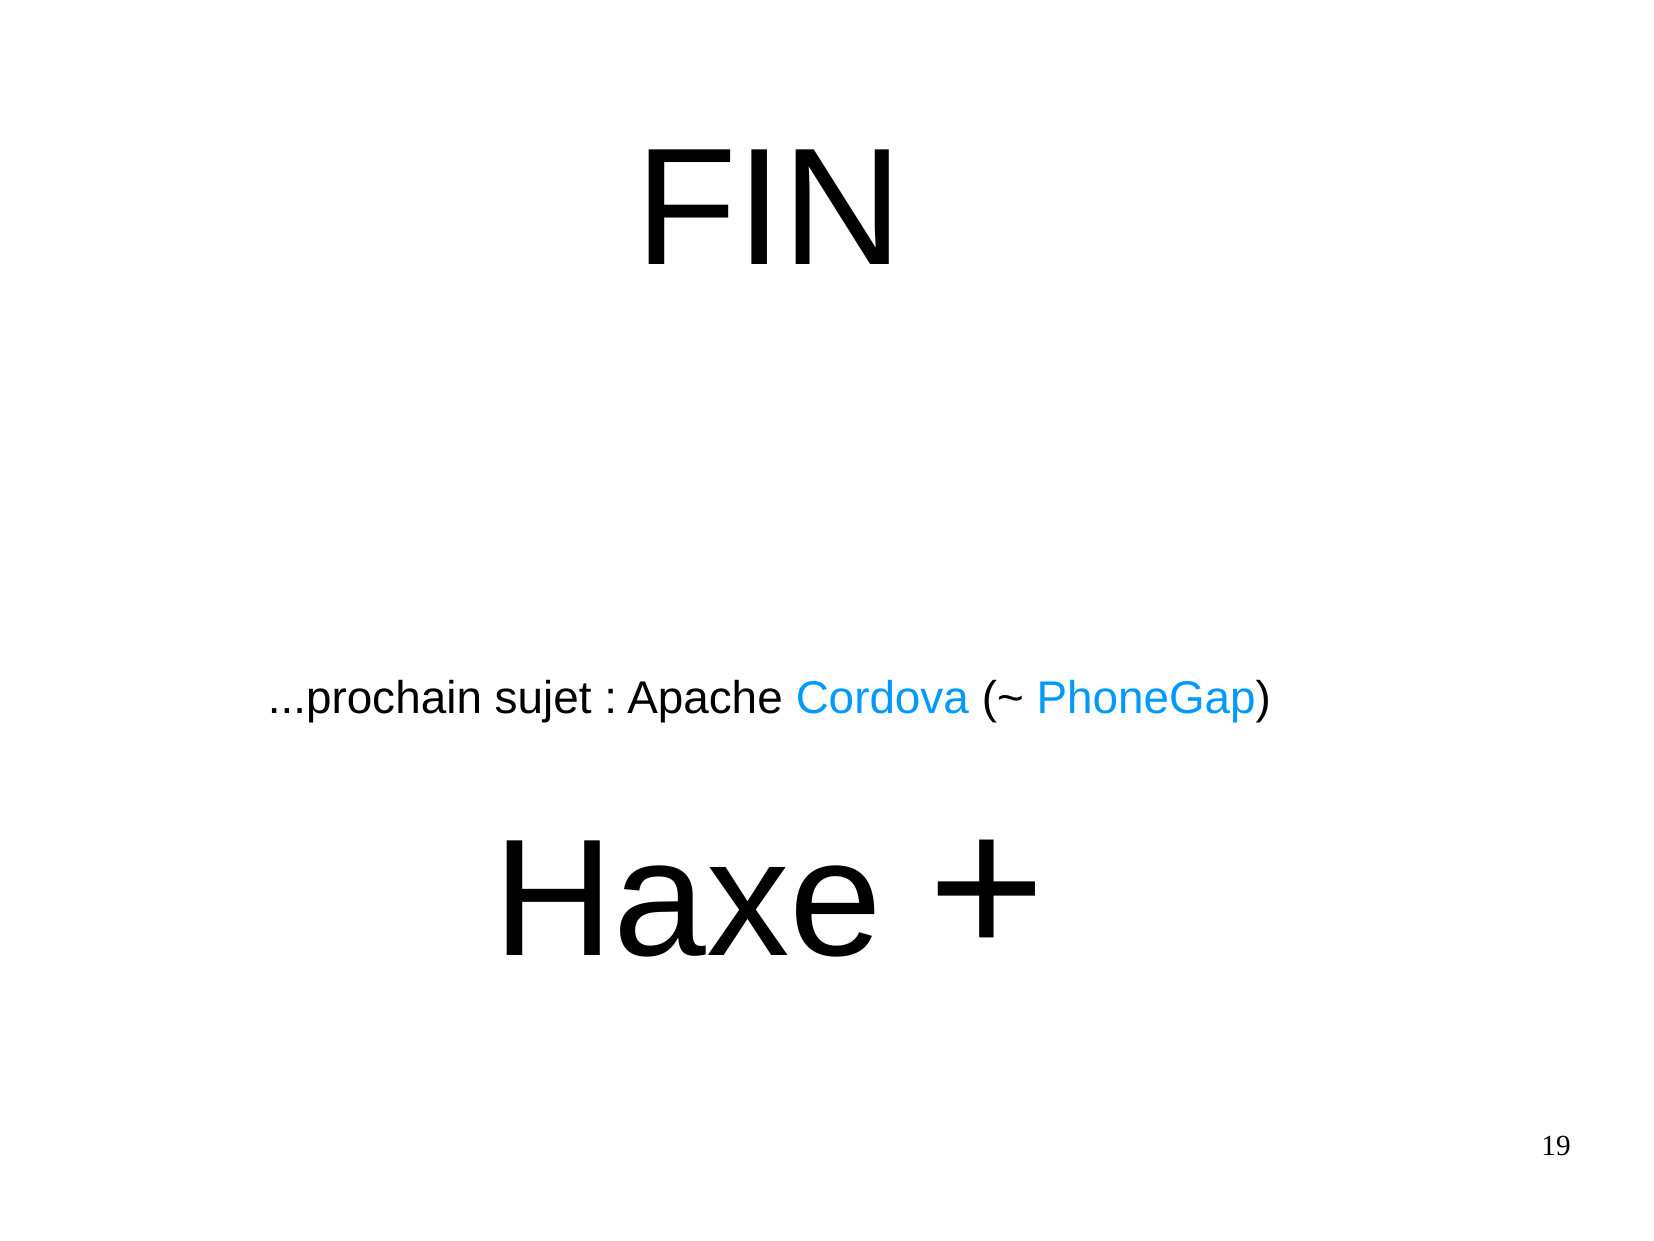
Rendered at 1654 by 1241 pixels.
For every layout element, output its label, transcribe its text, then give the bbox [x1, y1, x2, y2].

text_box FIN ...prochain sujet : Apache Cordova (~ PhoneGap) Haxe + [253, 106, 1329, 1006]
